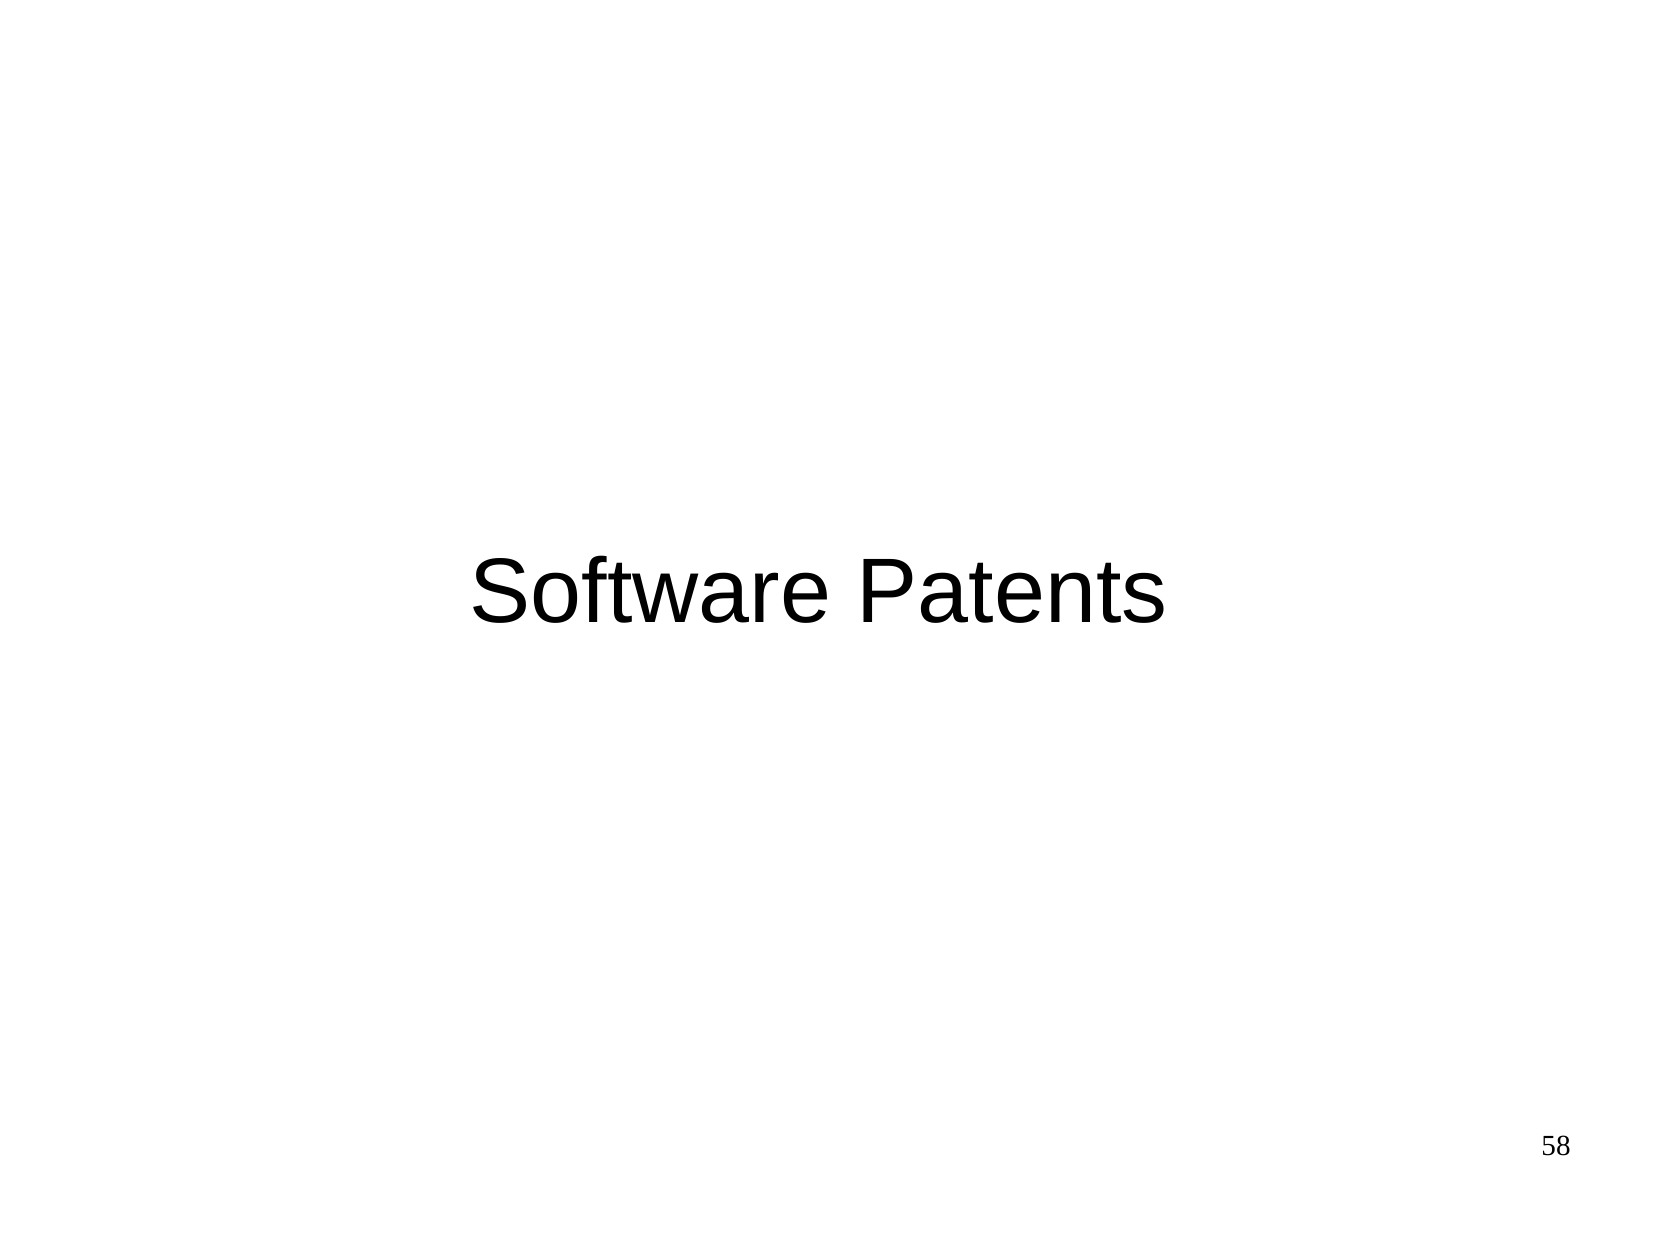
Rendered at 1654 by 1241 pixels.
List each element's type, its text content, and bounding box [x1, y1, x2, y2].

title Software Patents [75, 487, 1564, 695]
